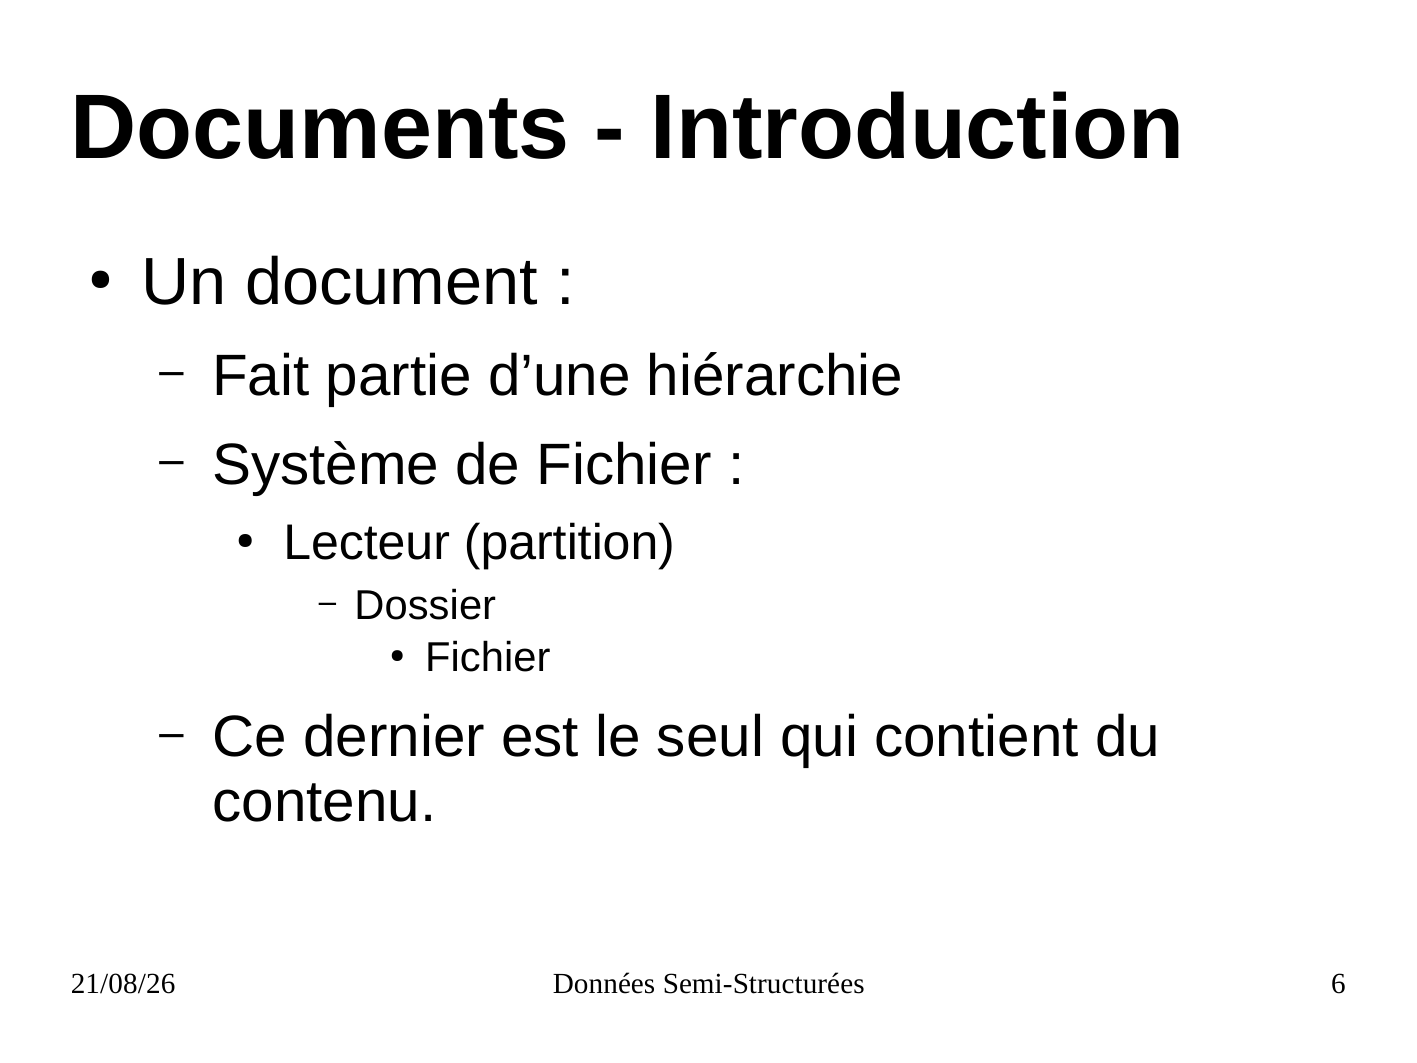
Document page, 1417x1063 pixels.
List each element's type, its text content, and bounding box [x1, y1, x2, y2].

list Un document : Fait partie d’une hiérarchie Système de Fichier : Lecteur (partition) Dossier Fichier Ce dernier est le seul qui contient du contenu. [70, 244, 1346, 925]
title Documents - Introduction [70, 42, 1346, 212]
